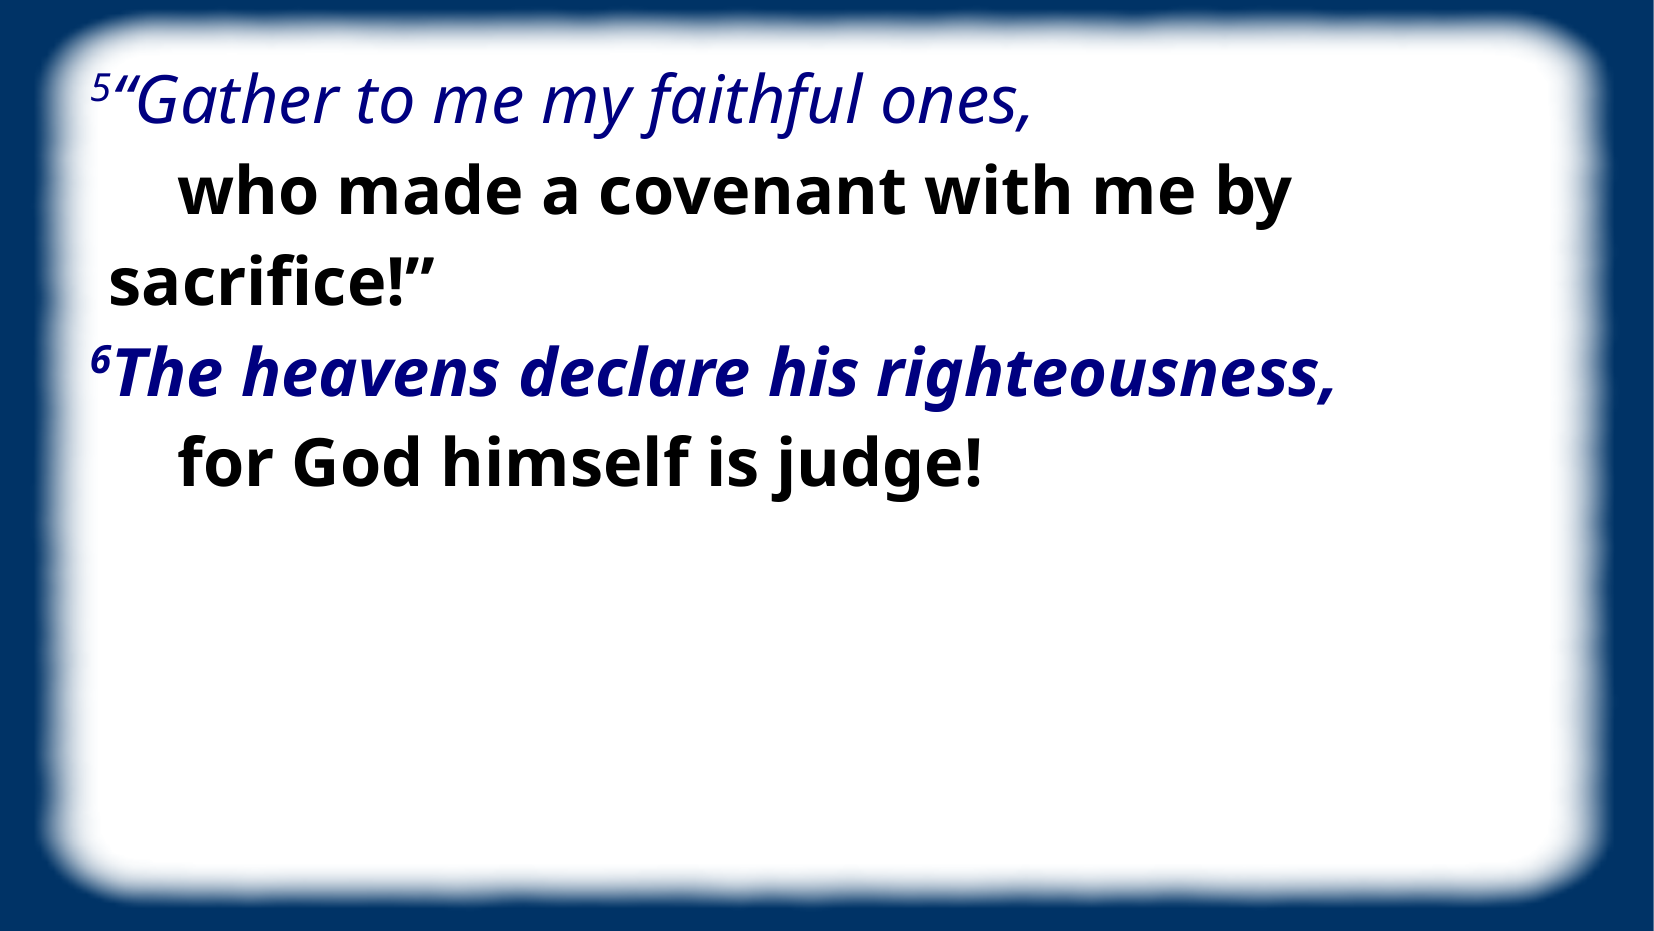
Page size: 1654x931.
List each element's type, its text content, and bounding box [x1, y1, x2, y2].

picture [0, 0, 1654, 931]
text_box 5“Gather to me my faithful ones, who made a covenant with me by sacrifice!” 6The heavens declare his righteousness, for God himself is judge! [75, 45, 1591, 504]
